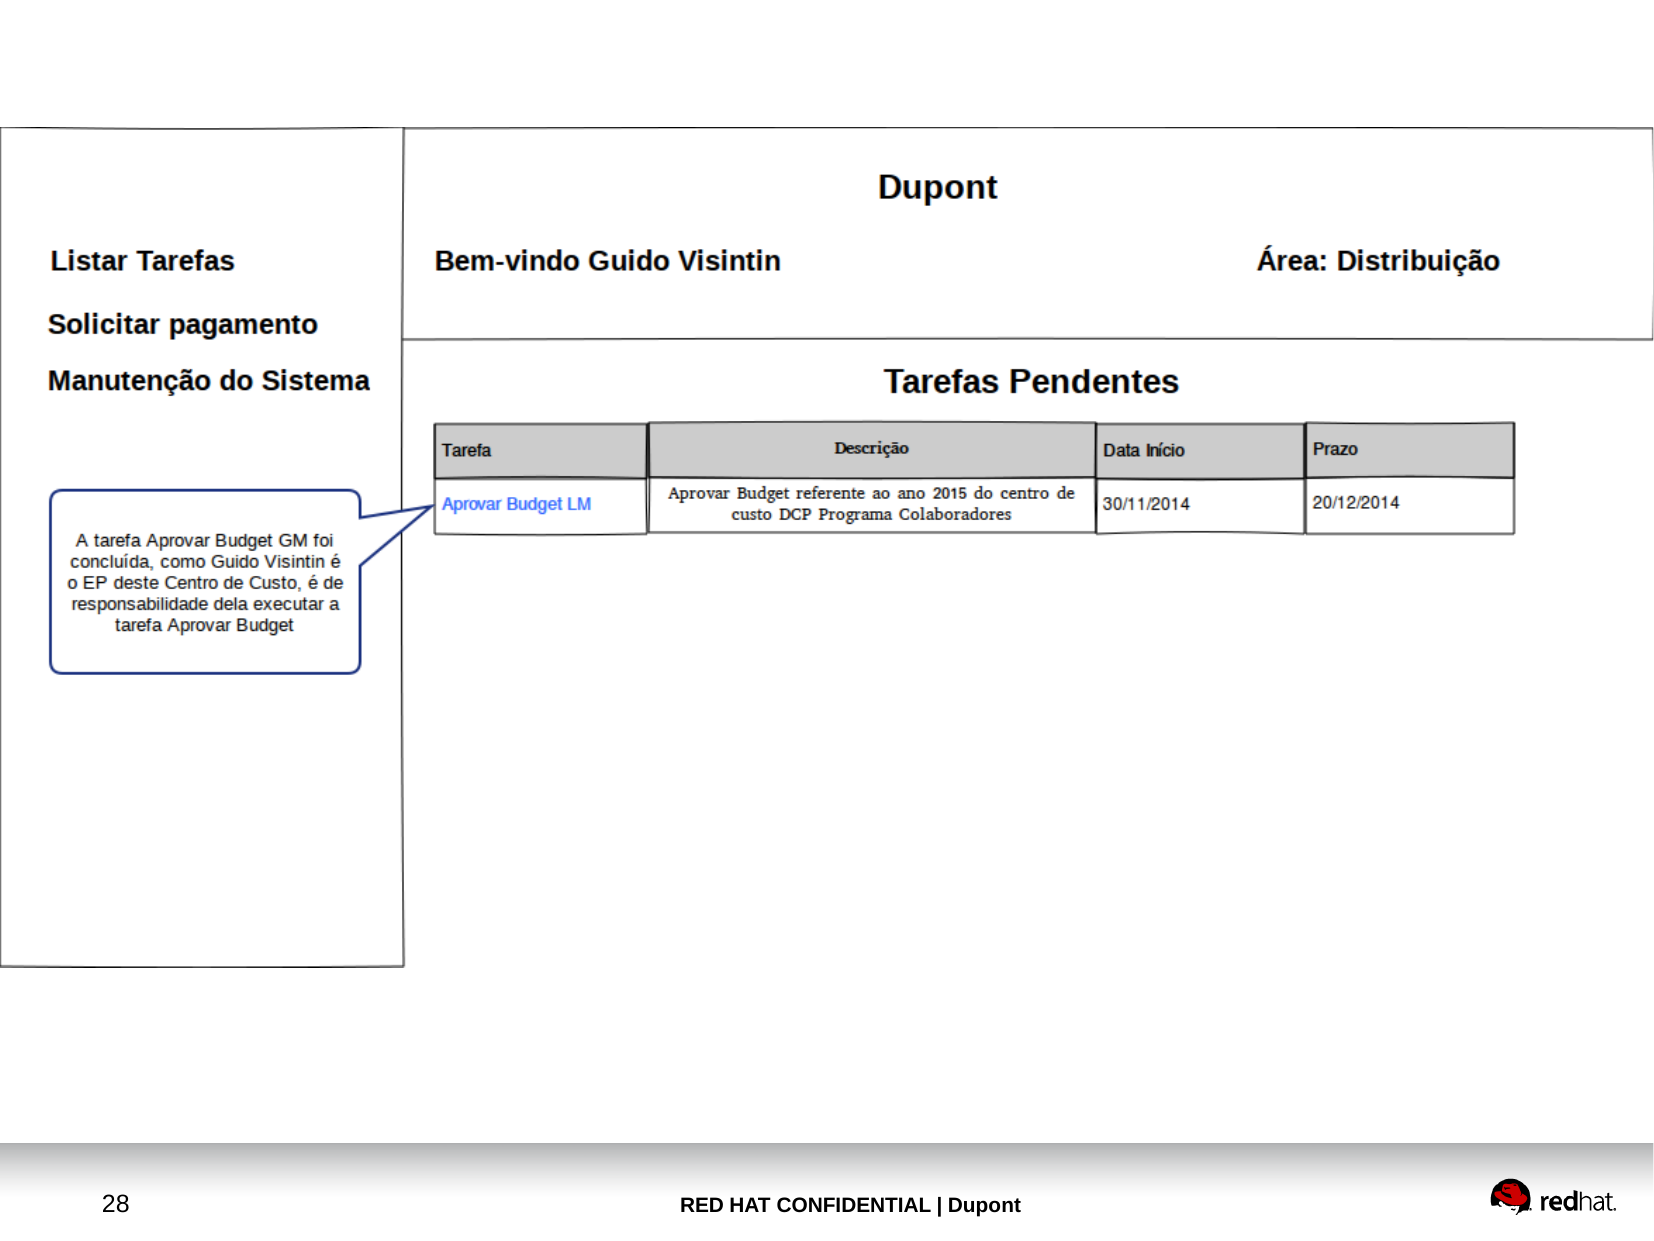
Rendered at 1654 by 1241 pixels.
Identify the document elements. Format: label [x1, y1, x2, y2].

picture [0, 1143, 1654, 1241]
picture [0, 127, 1654, 968]
